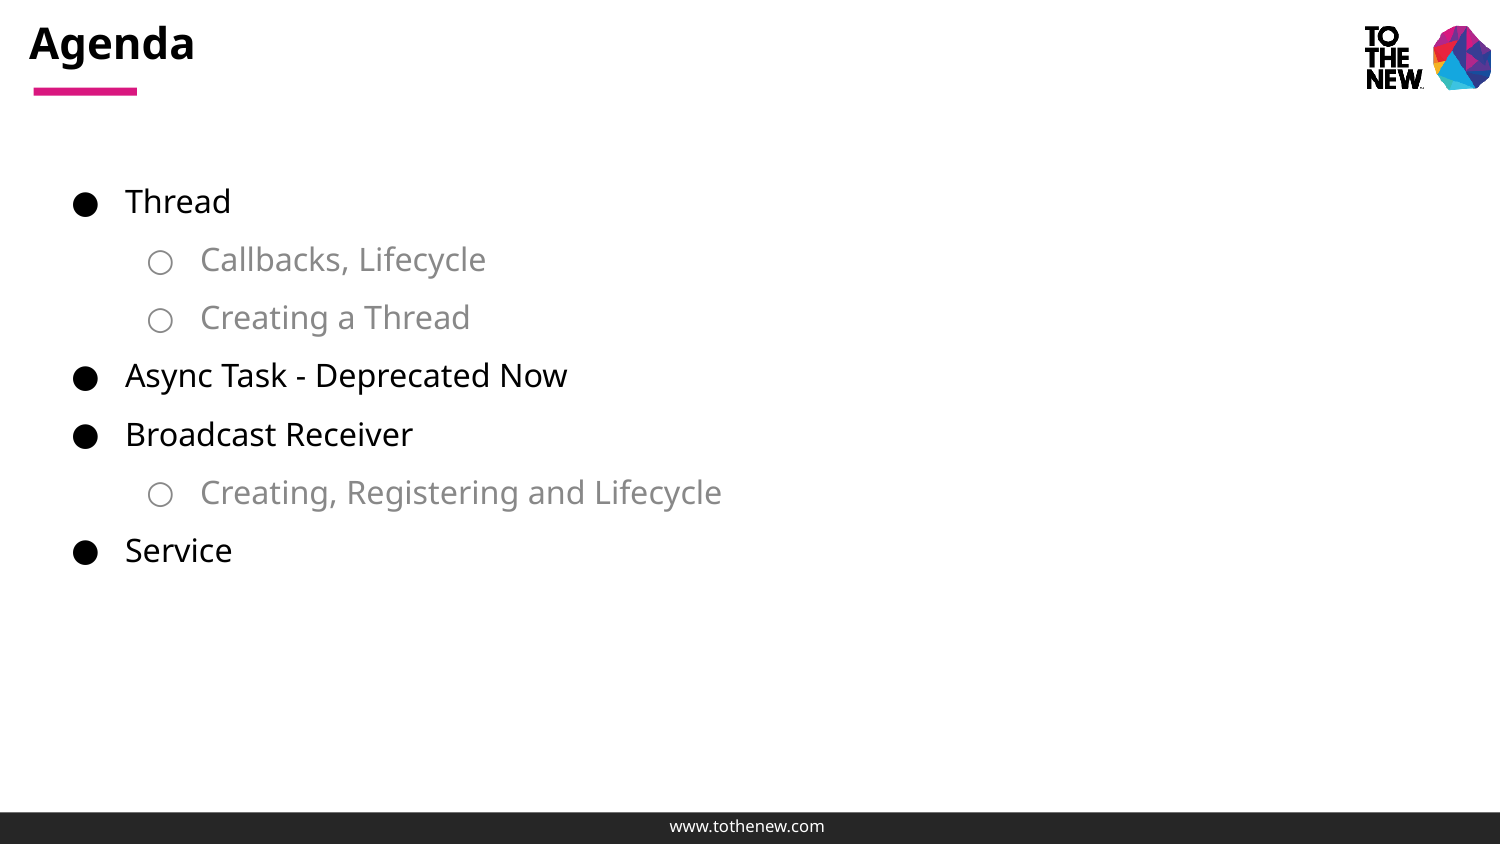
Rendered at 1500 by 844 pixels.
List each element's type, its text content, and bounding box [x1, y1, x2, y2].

list Thread Callbacks, Lifecycle Creating a Thread Async Task - Deprecated Now Broadcast Receiver Creating, Registering and Lifecycle Service [35, 154, 1382, 679]
title Agenda [14, 14, 1350, 85]
picture [1350, 0, 1500, 116]
